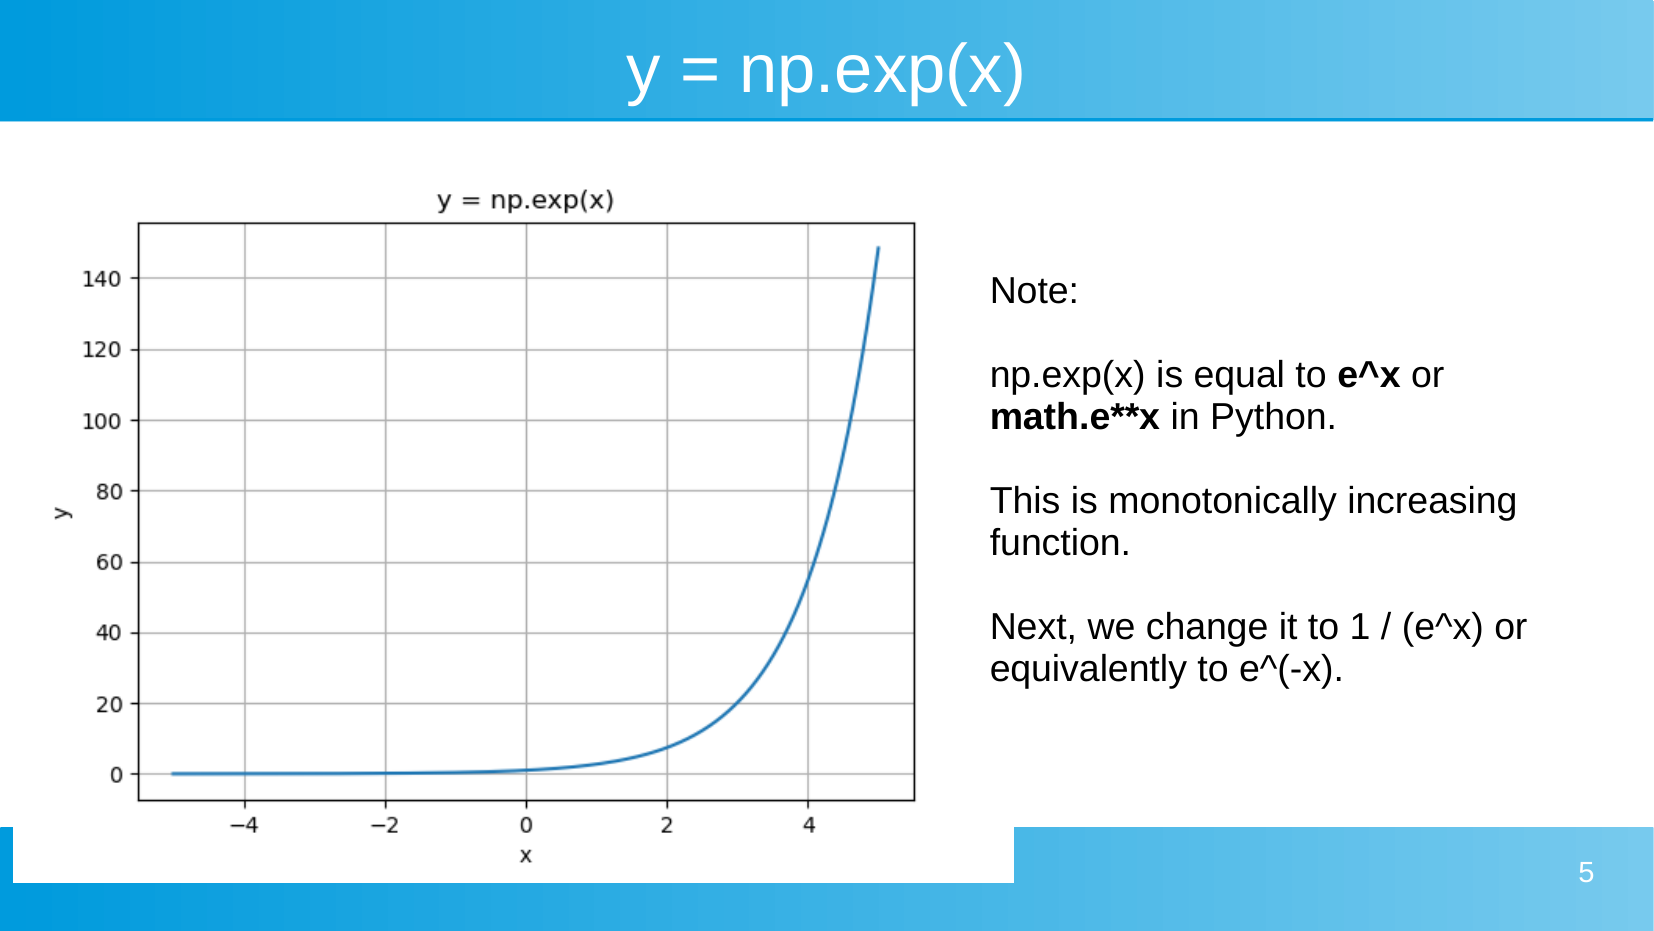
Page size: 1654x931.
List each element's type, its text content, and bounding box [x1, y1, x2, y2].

title y = np.exp(x) [59, 29, 1595, 108]
picture [13, 132, 1014, 883]
text_box Note: np.exp(x) is equal to e^x or math.e**x in Python. This is monotonically increasing function. Next, we change it to 1 / (e^x) or equivalently to e^(-x). [975, 262, 1613, 740]
